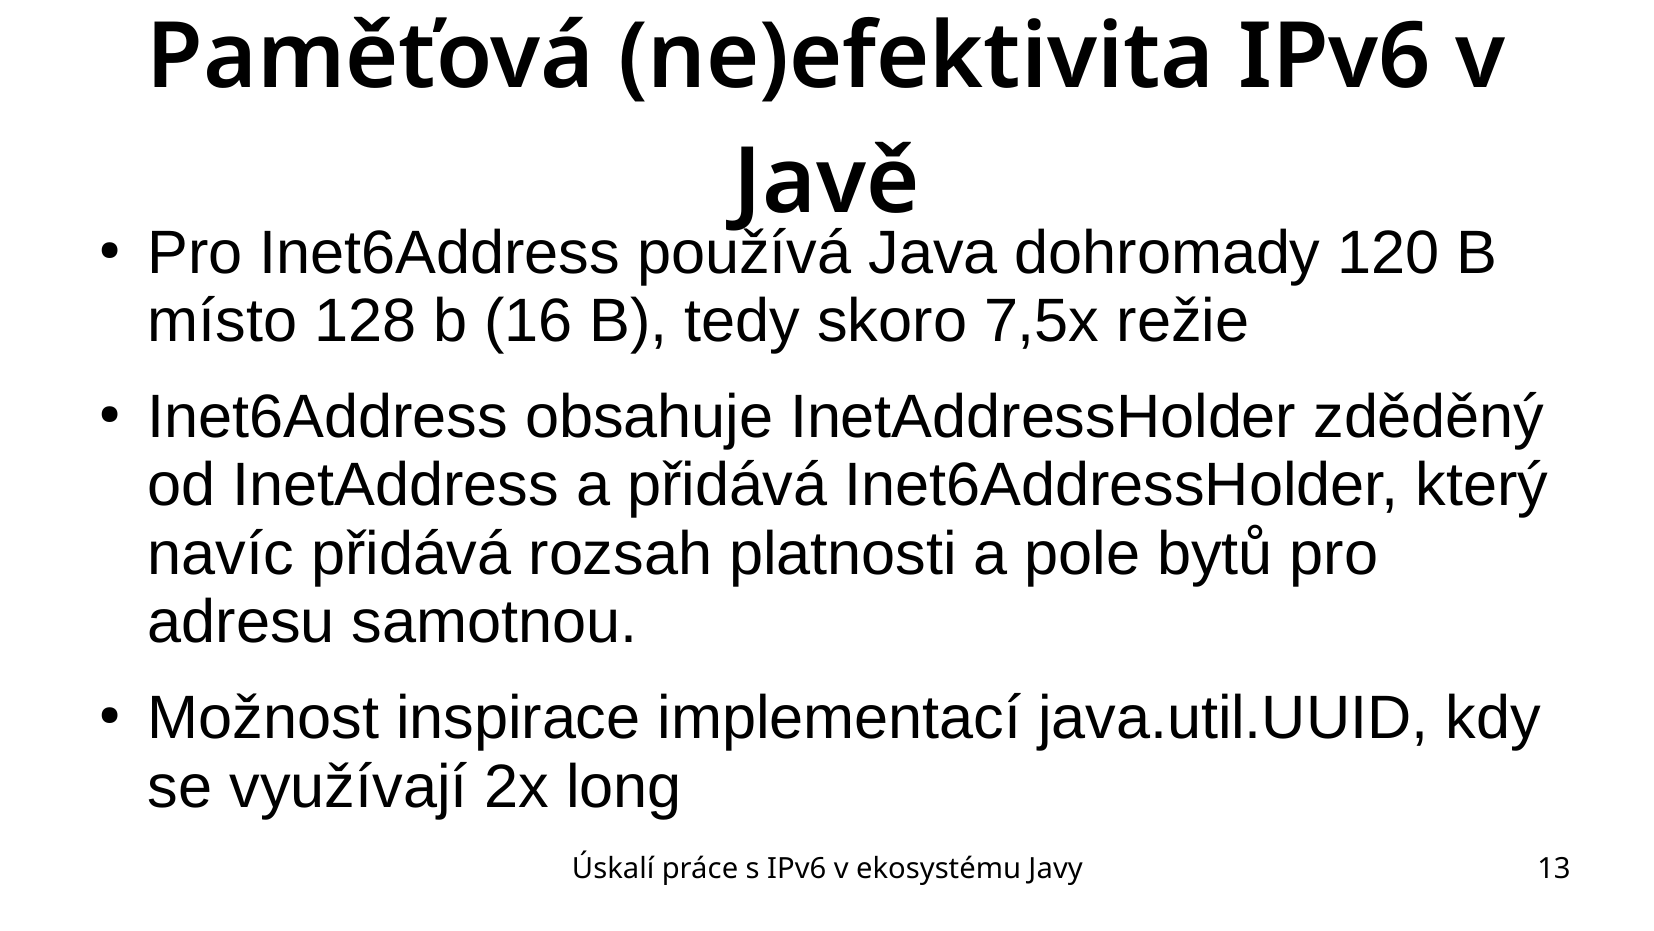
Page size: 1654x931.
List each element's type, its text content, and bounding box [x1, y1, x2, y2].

title Paměťová (ne)efektivita IPv6 v Javě [82, 37, 1571, 193]
list Pro Inet6Address používá Java dohromady 120 B místo 128 b (16 B), tedy skoro 7,5x režie Inet6Address obsahuje InetAddressHolder zděděný od InetAddress a přidává Inet6AddressHolder, který navíc přidává rozsah platnosti a pole bytů pro adresu samotnou. Možnost inspirace implementací java.util.UUID, kdy se využívají 2x long [82, 217, 1571, 826]
